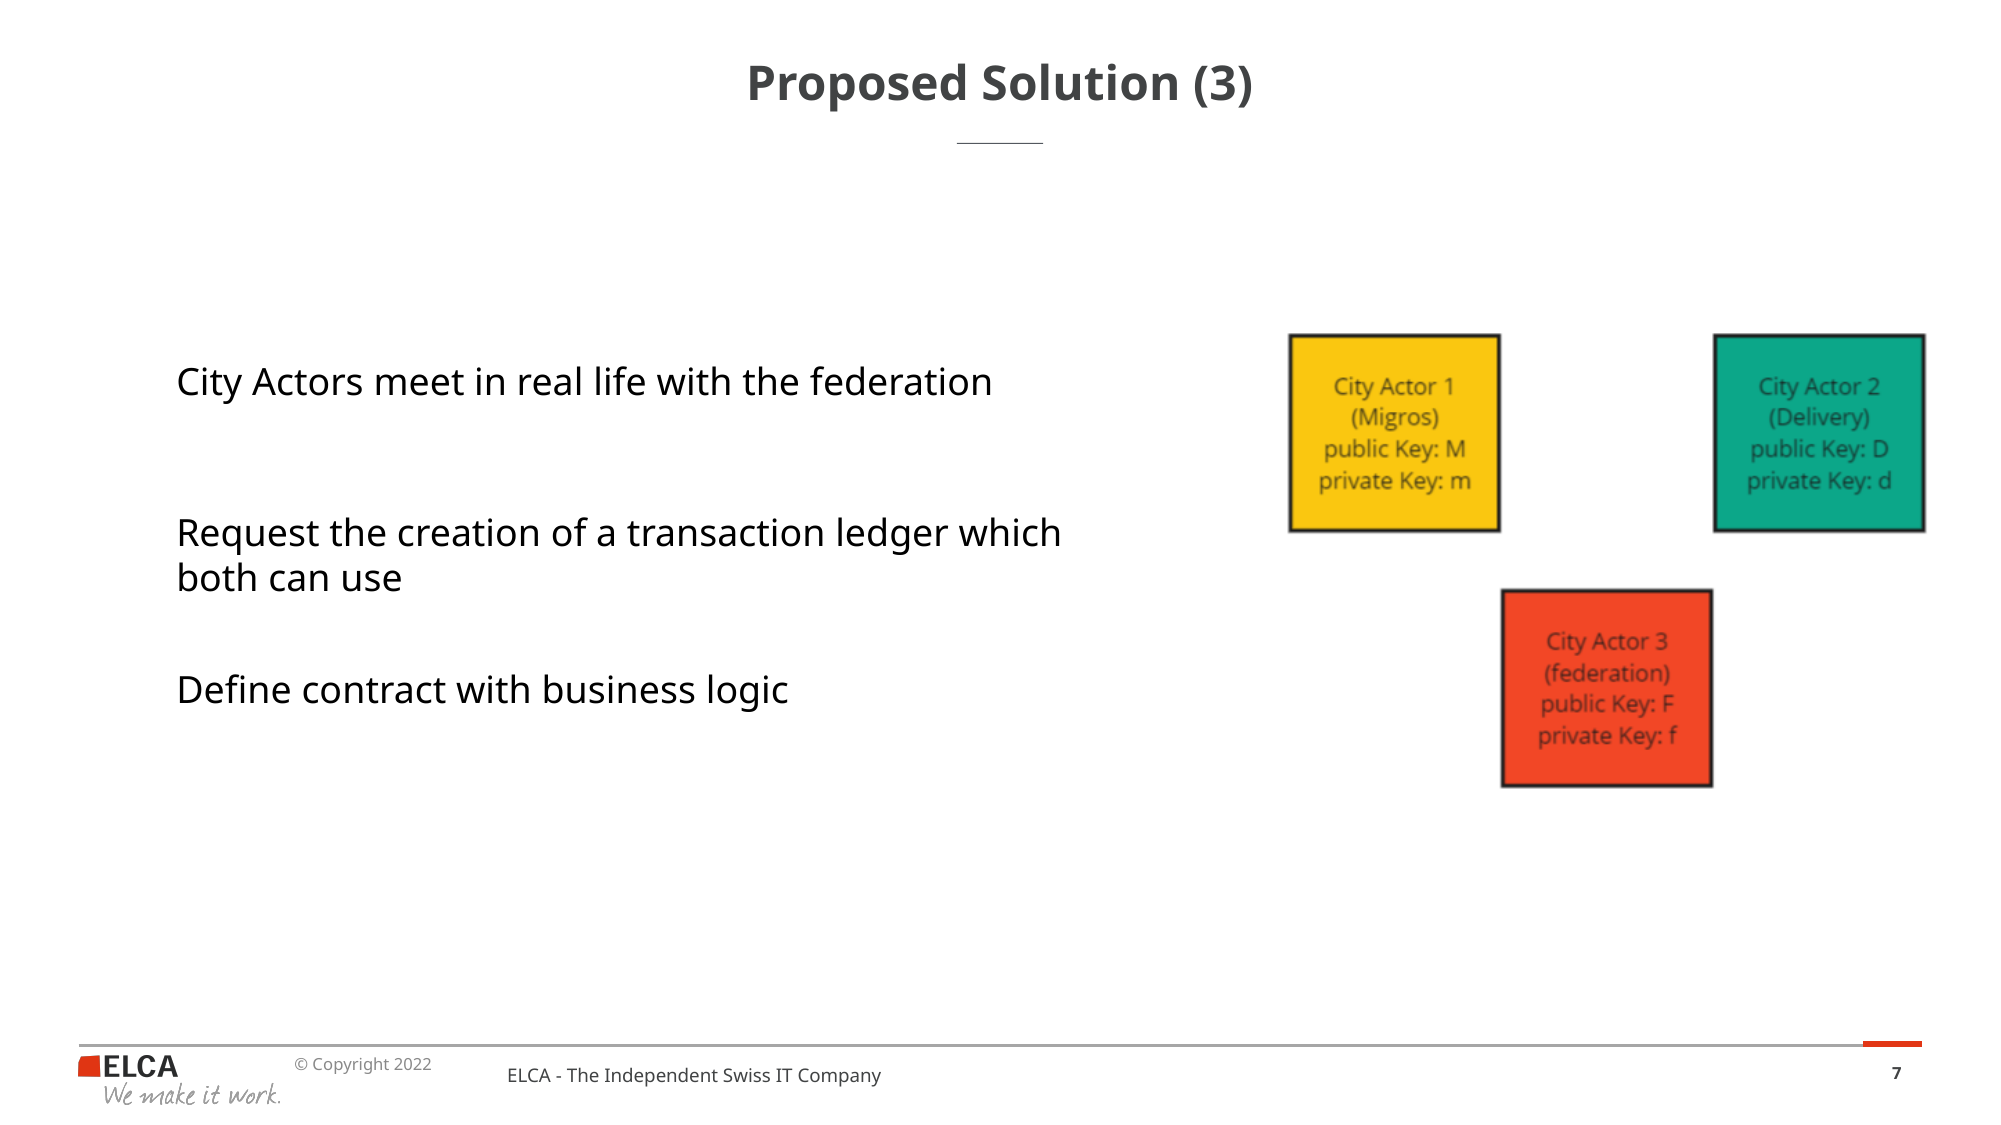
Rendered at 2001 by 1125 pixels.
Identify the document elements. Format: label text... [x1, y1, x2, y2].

picture [1285, 328, 1934, 797]
text_box [1860, 1045, 1934, 1105]
text_box Request the creation of a transaction ledger which both can use [161, 501, 1093, 608]
text_box City Actors meet in real life with the federation [161, 349, 1285, 411]
title Proposed Solution (3) [93, 51, 1907, 144]
text_box Define contract with business logic [161, 658, 1839, 720]
text_box ELCA - The Independent Swiss IT Company [492, 1045, 1860, 1105]
